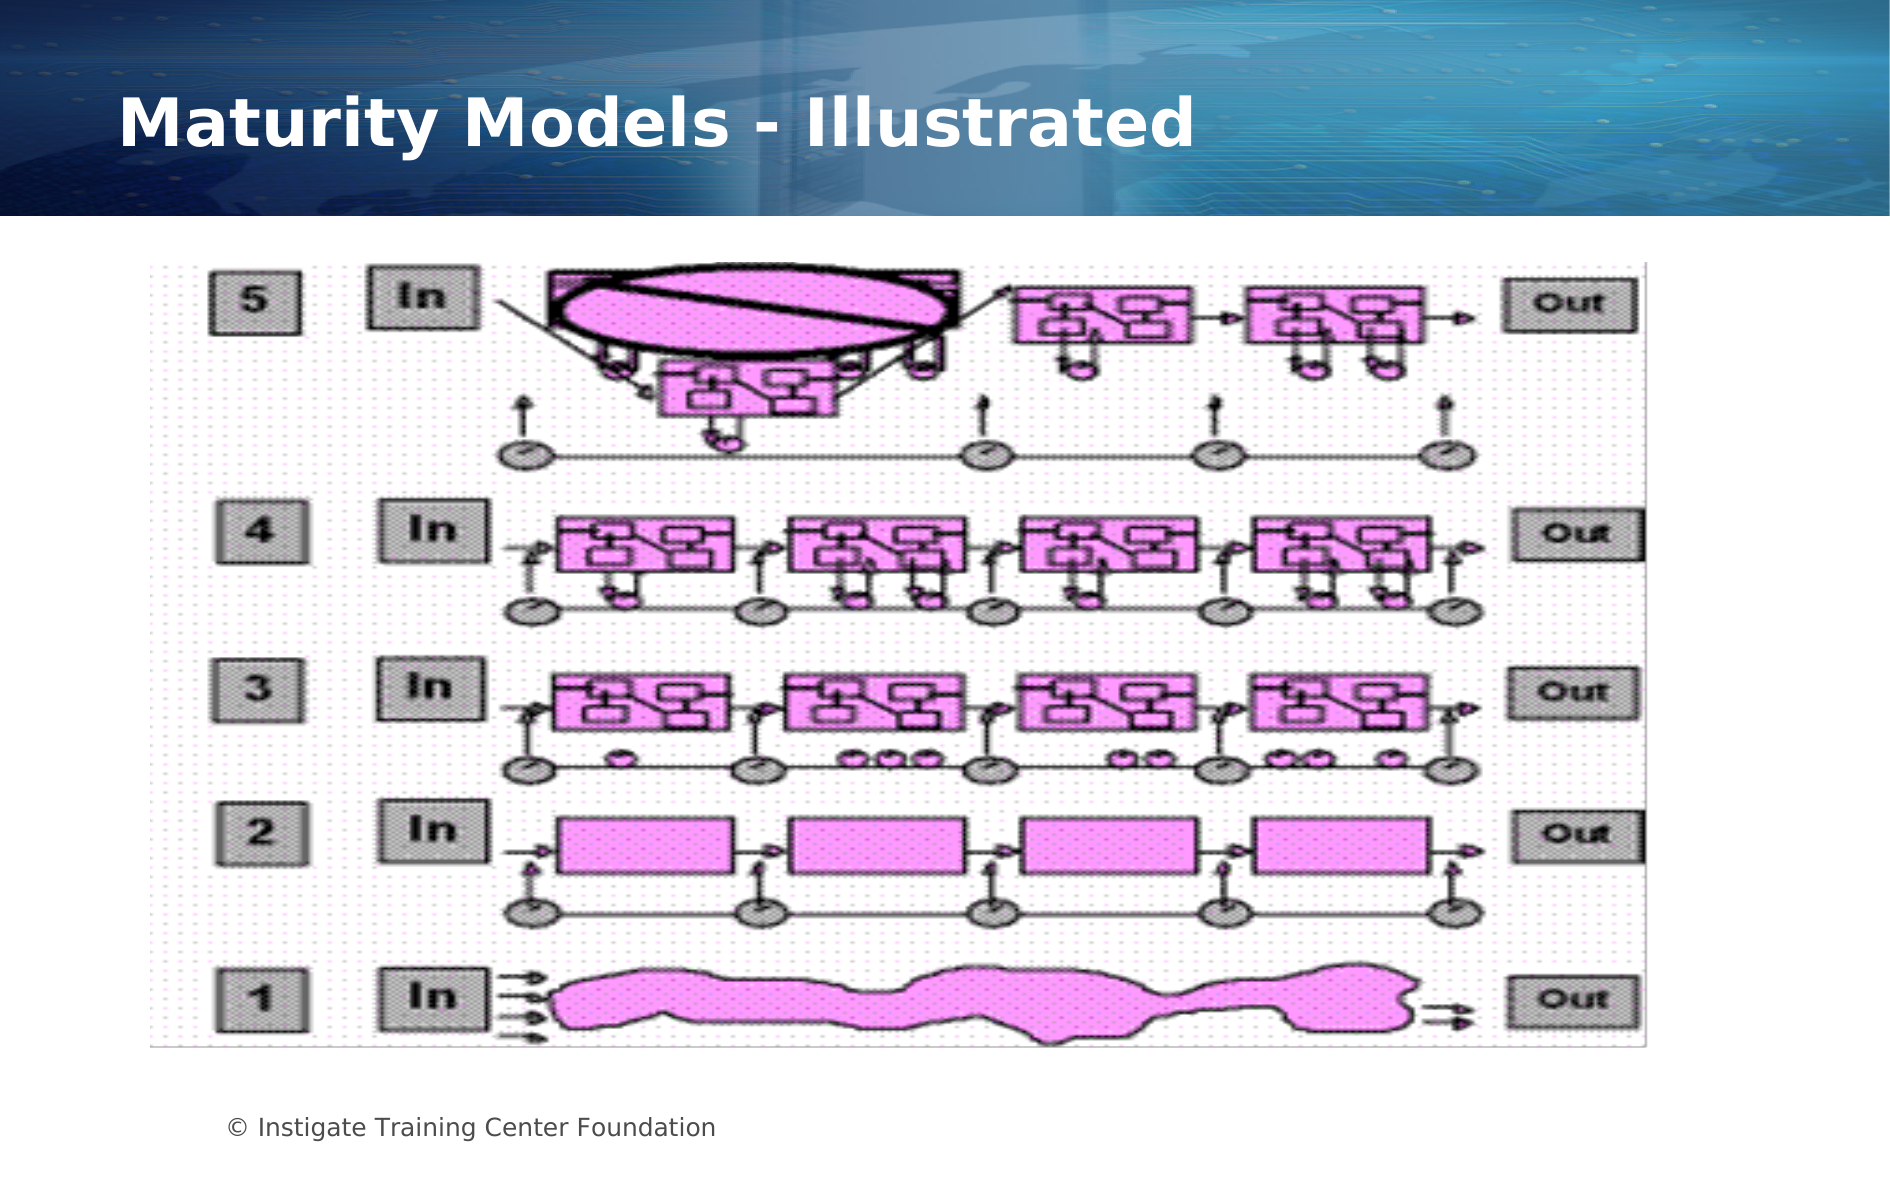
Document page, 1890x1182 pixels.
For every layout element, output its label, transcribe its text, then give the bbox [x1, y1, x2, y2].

picture [150, 262, 1651, 1051]
title Maturity Models - Illustrated [94, 47, 1793, 217]
picture [0, 0, 1890, 216]
